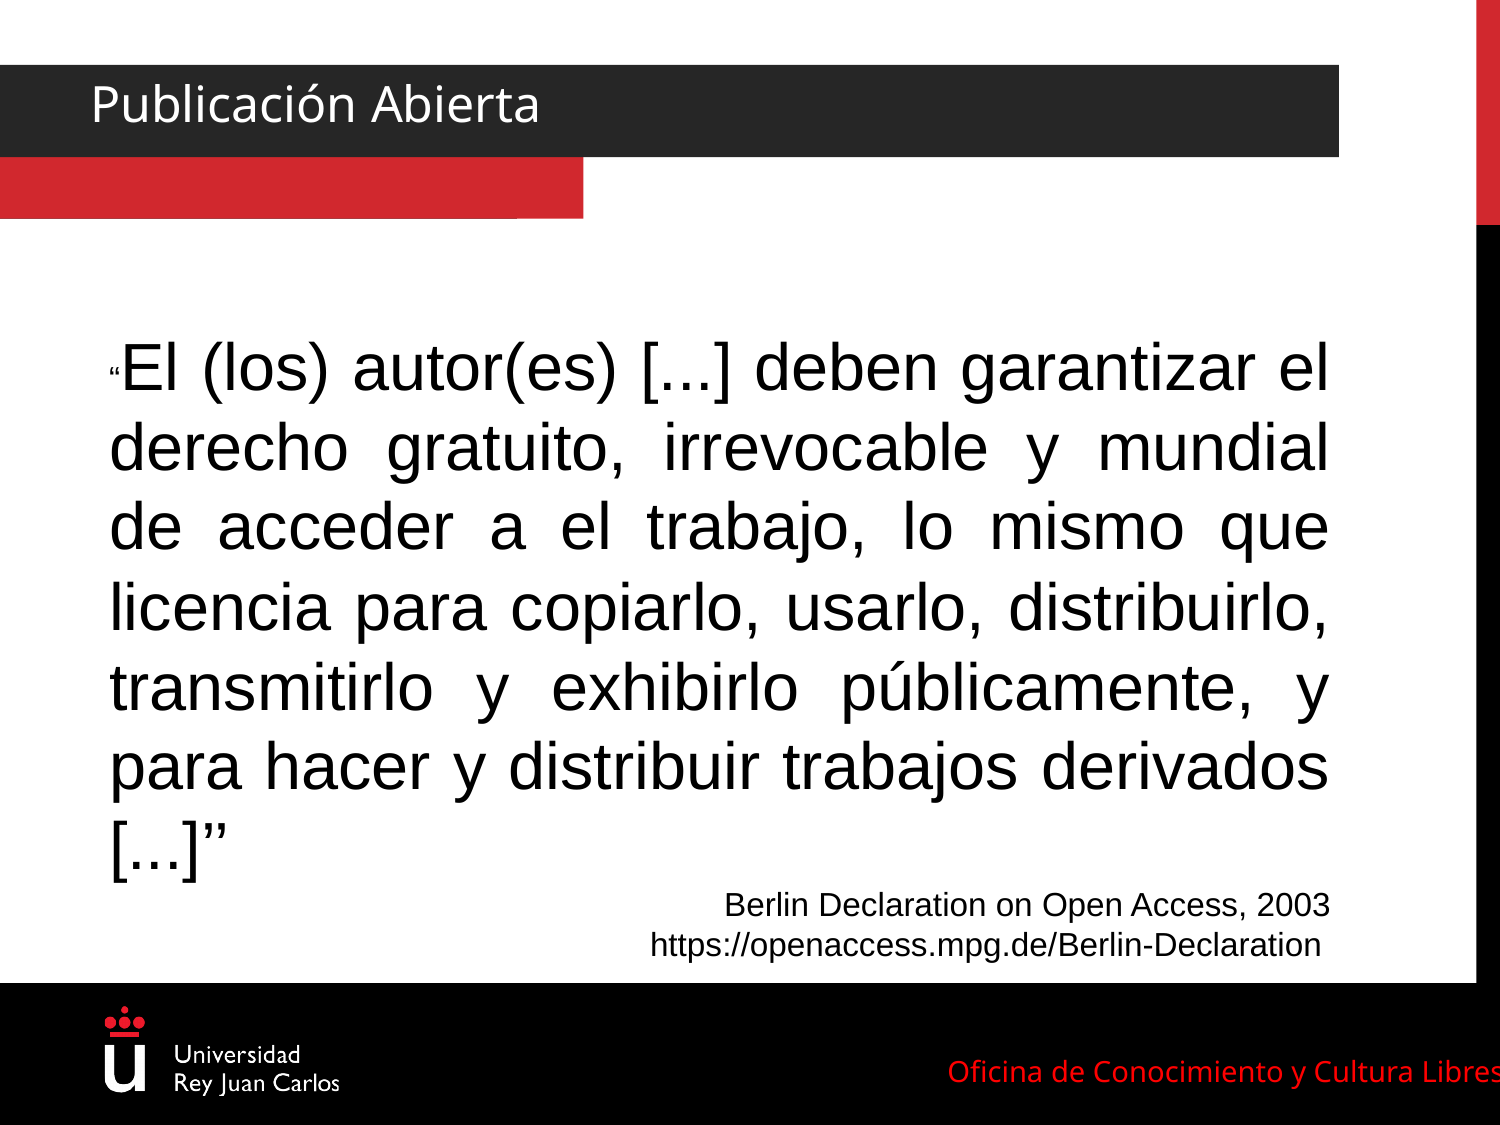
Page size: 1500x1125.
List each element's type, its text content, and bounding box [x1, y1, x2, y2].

picture [104, 1019, 339, 1096]
text_box Oficina de Conocimiento y Cultura Libres [932, 1046, 1500, 1097]
text_box Publicación Abierta [0, 64, 1339, 158]
text_box [0, 984, 1500, 1125]
text_box [0, 158, 584, 219]
text_box [73, 261, 1374, 889]
text_box “El (los) autor(es) [...] deben garantizar el derecho gratuito, irrevocable y mundial de acceder a el trabajo, lo mismo que licencia para copiarlo, usarlo, distribuirlo, transmitirlo y exhibirlo públicamente, y para hacer y distribuir trabajos derivados [...]’’ Berlin Declaration on Open Access, 2003 https://openaccess.mpg.de/Berlin-Declaration [94, 276, 1349, 1019]
